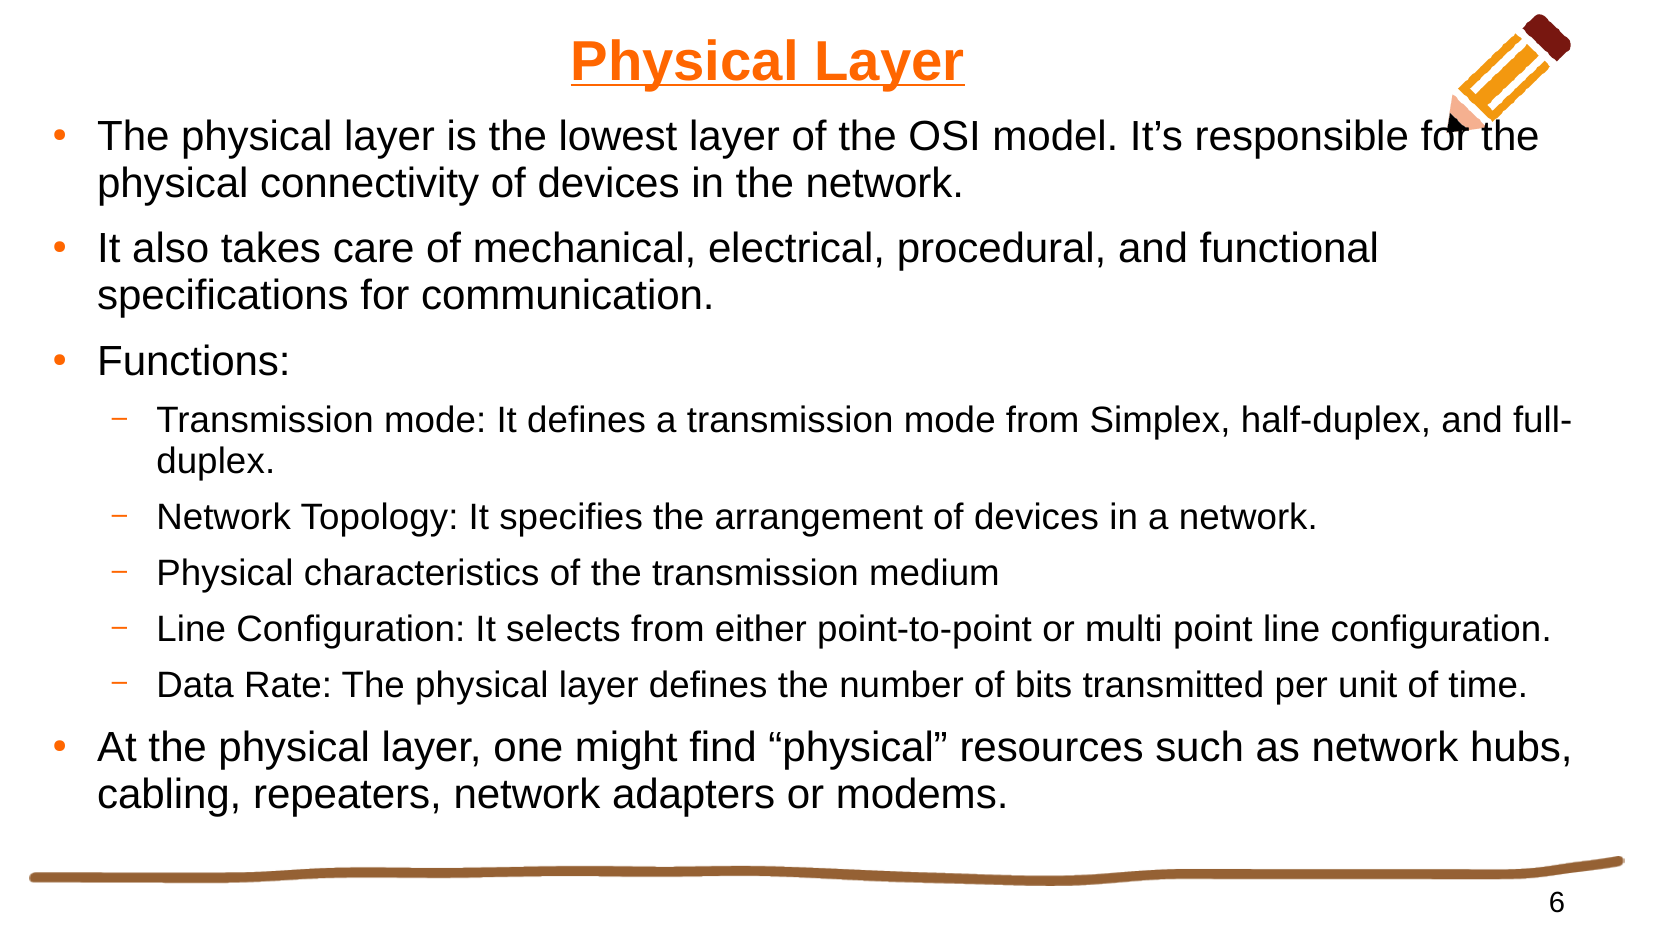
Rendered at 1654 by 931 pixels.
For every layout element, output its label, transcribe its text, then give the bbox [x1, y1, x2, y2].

title Physical Layer [88, 9, 1447, 112]
picture [29, 856, 1625, 886]
picture [1447, 14, 1571, 112]
list The physical layer is the lowest layer of the OSI model. It’s responsible for the physical connectivity of devices in the network. It also takes care of mechanical, electrical, procedural, and functional specifications for communication. Functions: Transmission mode: It defines a transmission mode from Simplex, half-duplex, and full-duplex. Network Topology: It specifies the arrangement of devices in a network. Physical characteristics of the transmission medium Line Configuration: It selects from either point-to-point or multi point line configuration. Data Rate: The physical layer defines the number of bits transmitted per unit of time. At the physical layer, one might find “physical” resources such as network hubs, cabling, repeaters, network adapters or modems. [37, 112, 1576, 857]
